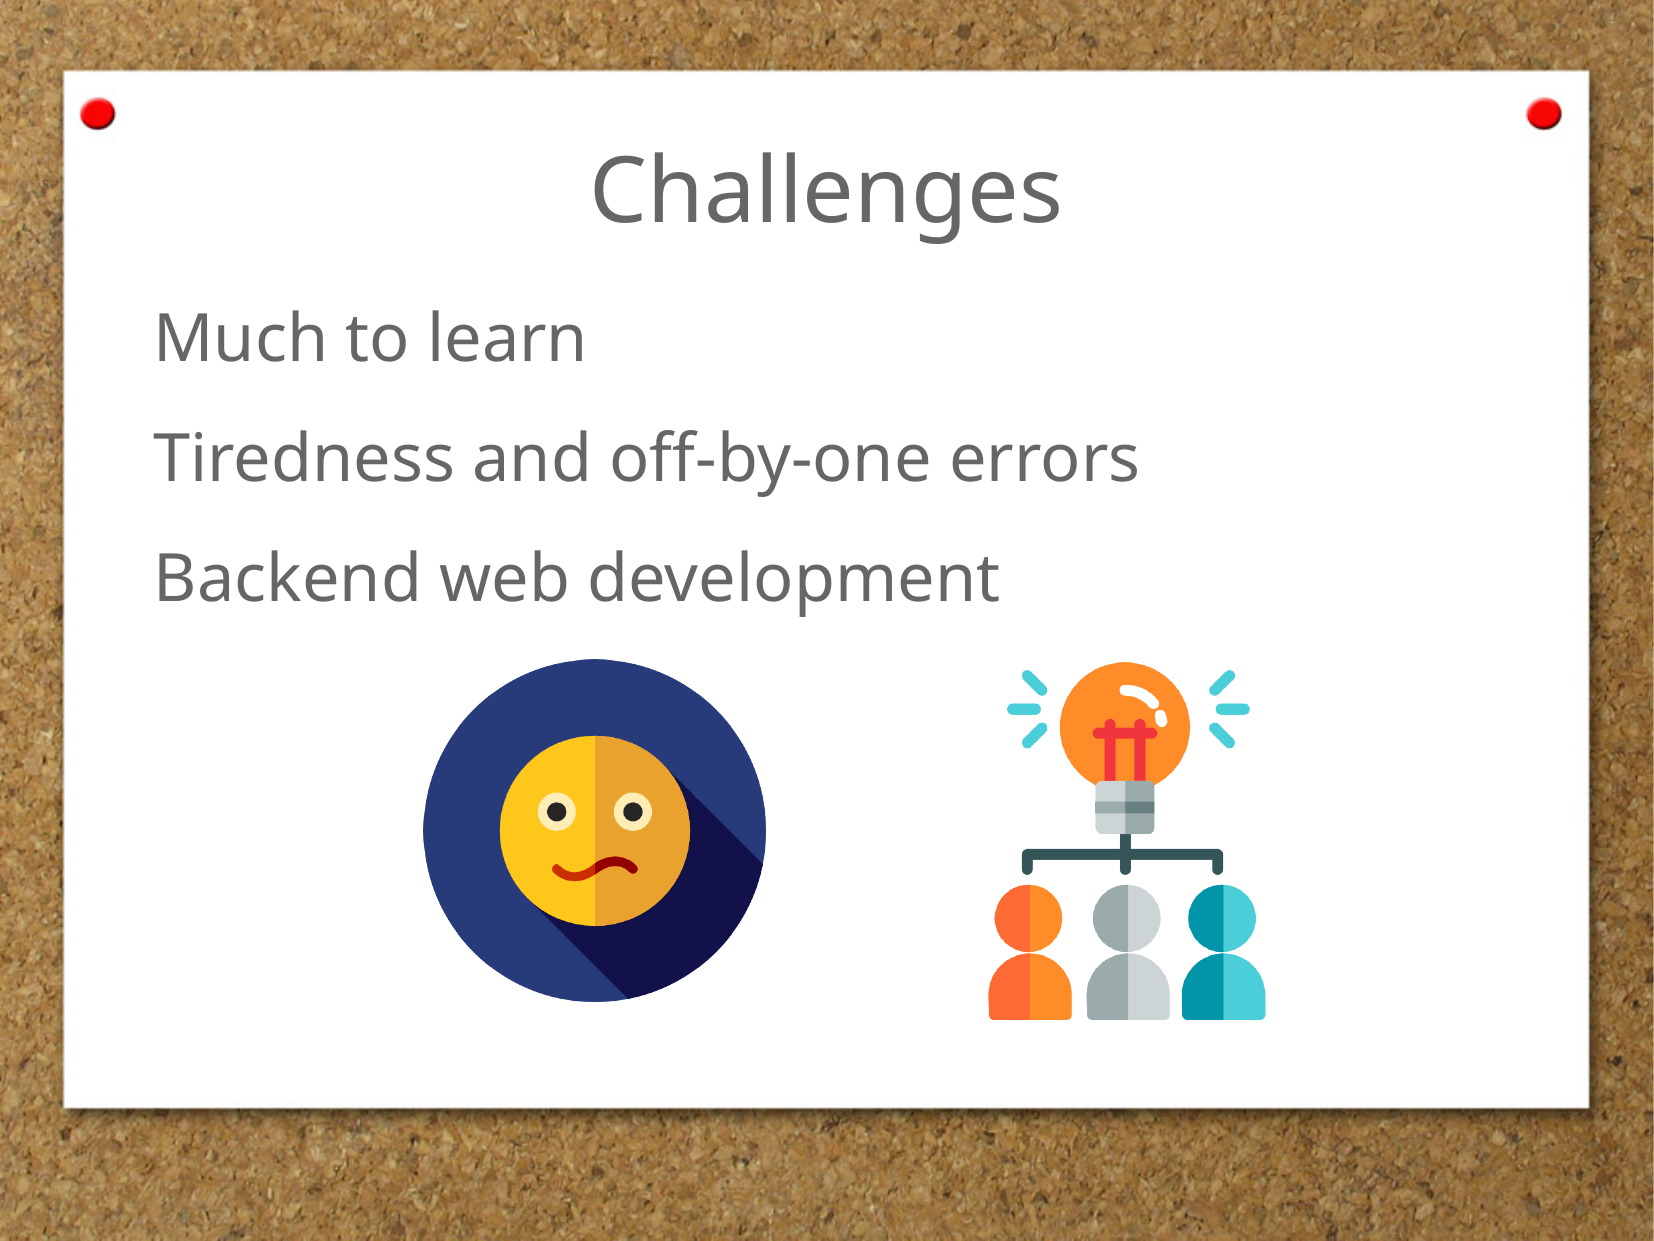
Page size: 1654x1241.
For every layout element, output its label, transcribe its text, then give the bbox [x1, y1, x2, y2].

title Challenges [82, 83, 1571, 290]
picture [0, 0, 1654, 1241]
list Much to learn Tiredness and off-by-one errors Backend web development [82, 290, 1571, 1010]
